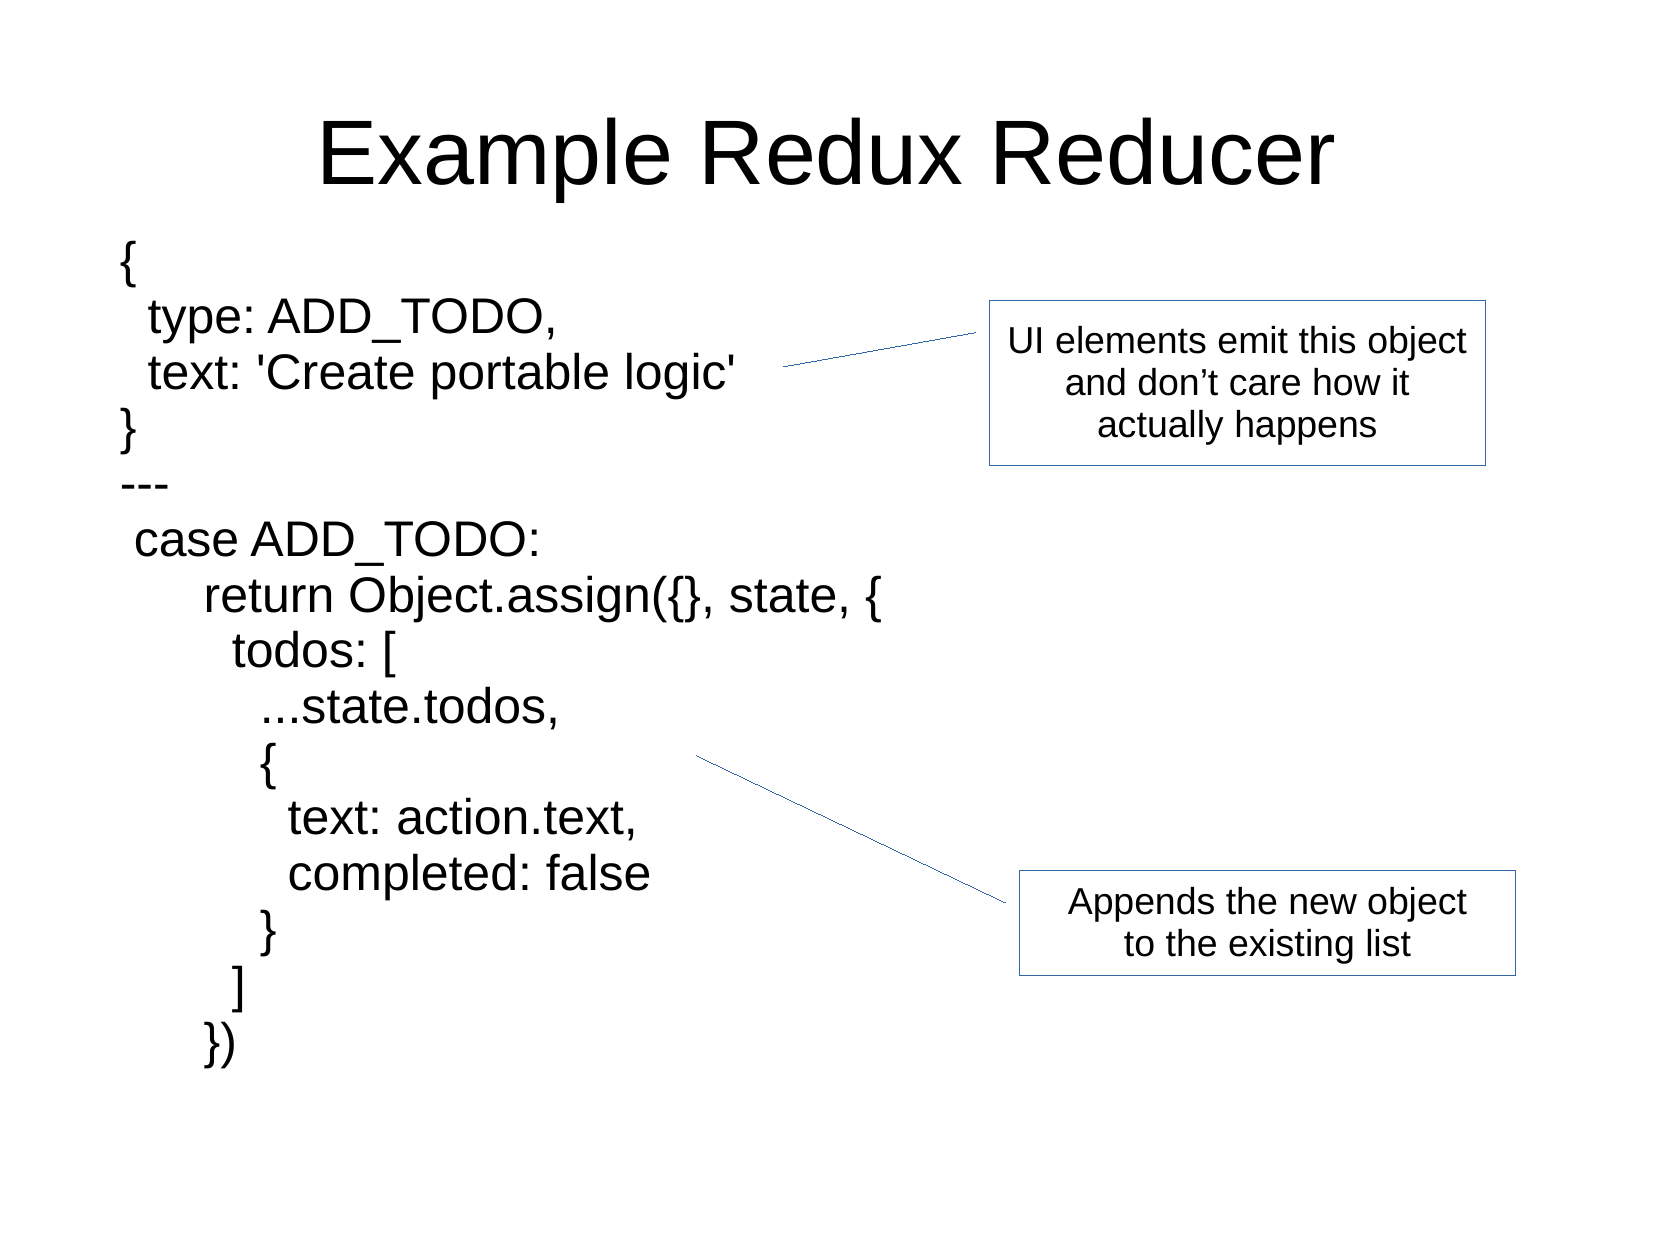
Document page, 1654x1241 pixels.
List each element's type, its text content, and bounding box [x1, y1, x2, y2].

text_box UI elements emit this object and don’t care how it actually happens [990, 300, 1485, 465]
title Example Redux Reducer [82, 49, 1571, 257]
text_box { type: ADD_TODO, text: 'Create portable logic' } --- case ADD_TODO: return Object.assign({}, state, { todos: [ ...state.todos, { text: action.text, completed: false } ] }) [105, 225, 1546, 1077]
text_box Appends the new object to the existing list [1020, 870, 1515, 975]
